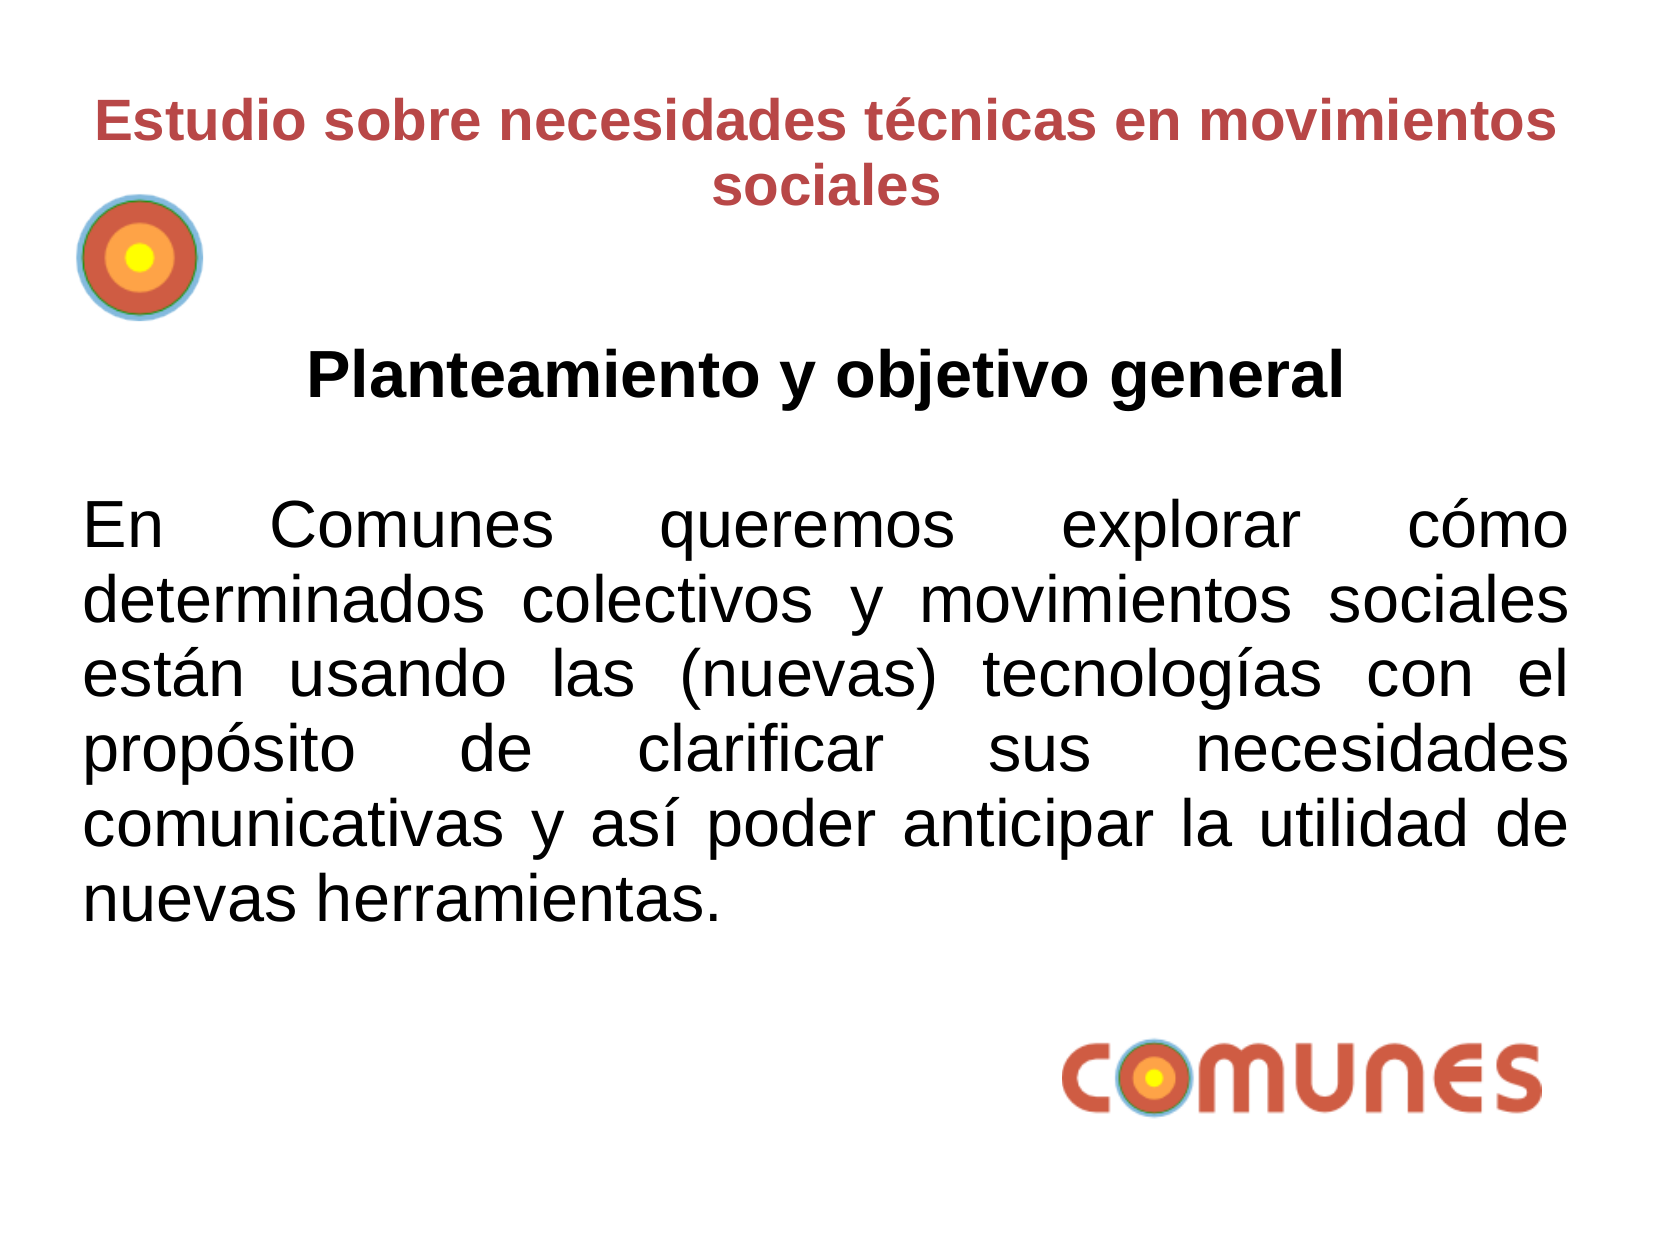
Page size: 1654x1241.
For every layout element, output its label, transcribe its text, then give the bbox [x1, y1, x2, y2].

title Estudio sobre necesidades técnicas en movimientos sociales [82, 56, 1571, 250]
subtitle Planteamiento y objetivo general En Comunes queremos explorar cómo determinados colectivos y movimientos sociales están usando las (nuevas) tecnologías con el propósito de clarificar sus necesidades comunicativas y así poder anticipar la utilidad de nuevas herramientas. [82, 262, 1571, 1160]
picture [73, 191, 207, 325]
